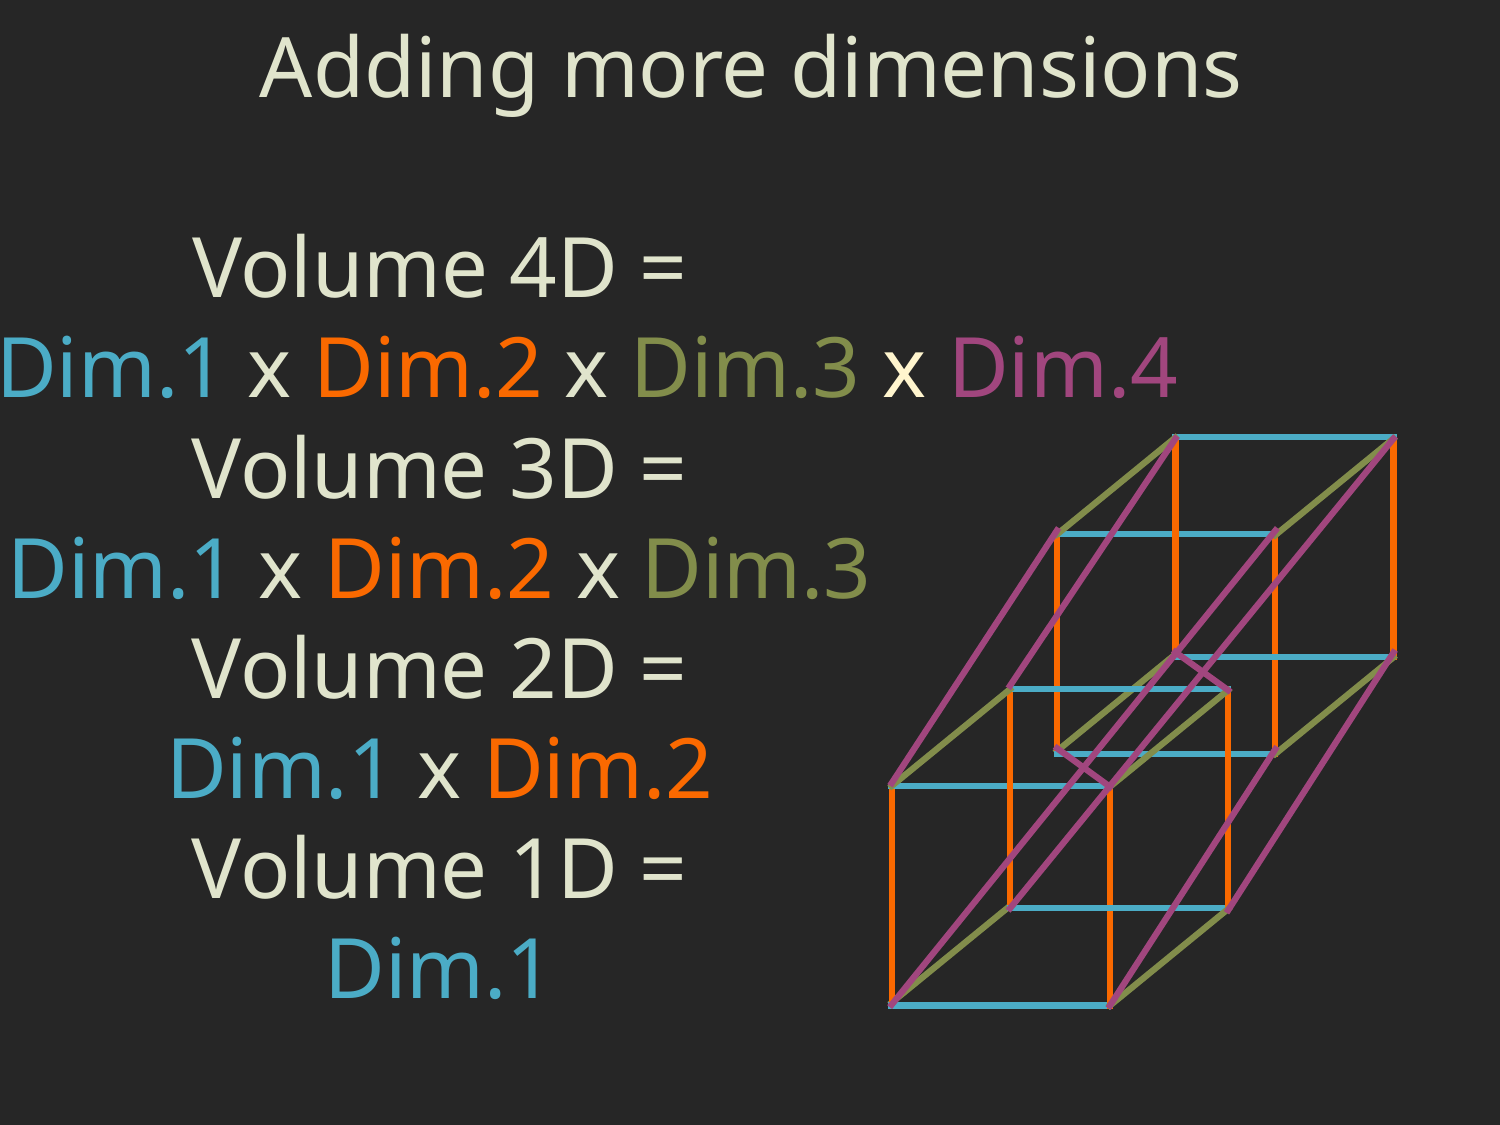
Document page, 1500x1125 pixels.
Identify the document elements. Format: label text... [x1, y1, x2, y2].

text_box Adding more dimensions [244, 6, 1258, 122]
text_box Volume 3D = Dim.1 x Dim.2 x Dim.3 Volume 2D = Dim.1 x Dim.2 Volume 1D = Dim.1 [0, 422, 887, 1023]
text_box Volume 4D = Dim.1 x Dim.2 x Dim.3 x Dim.4 [0, 206, 1193, 422]
